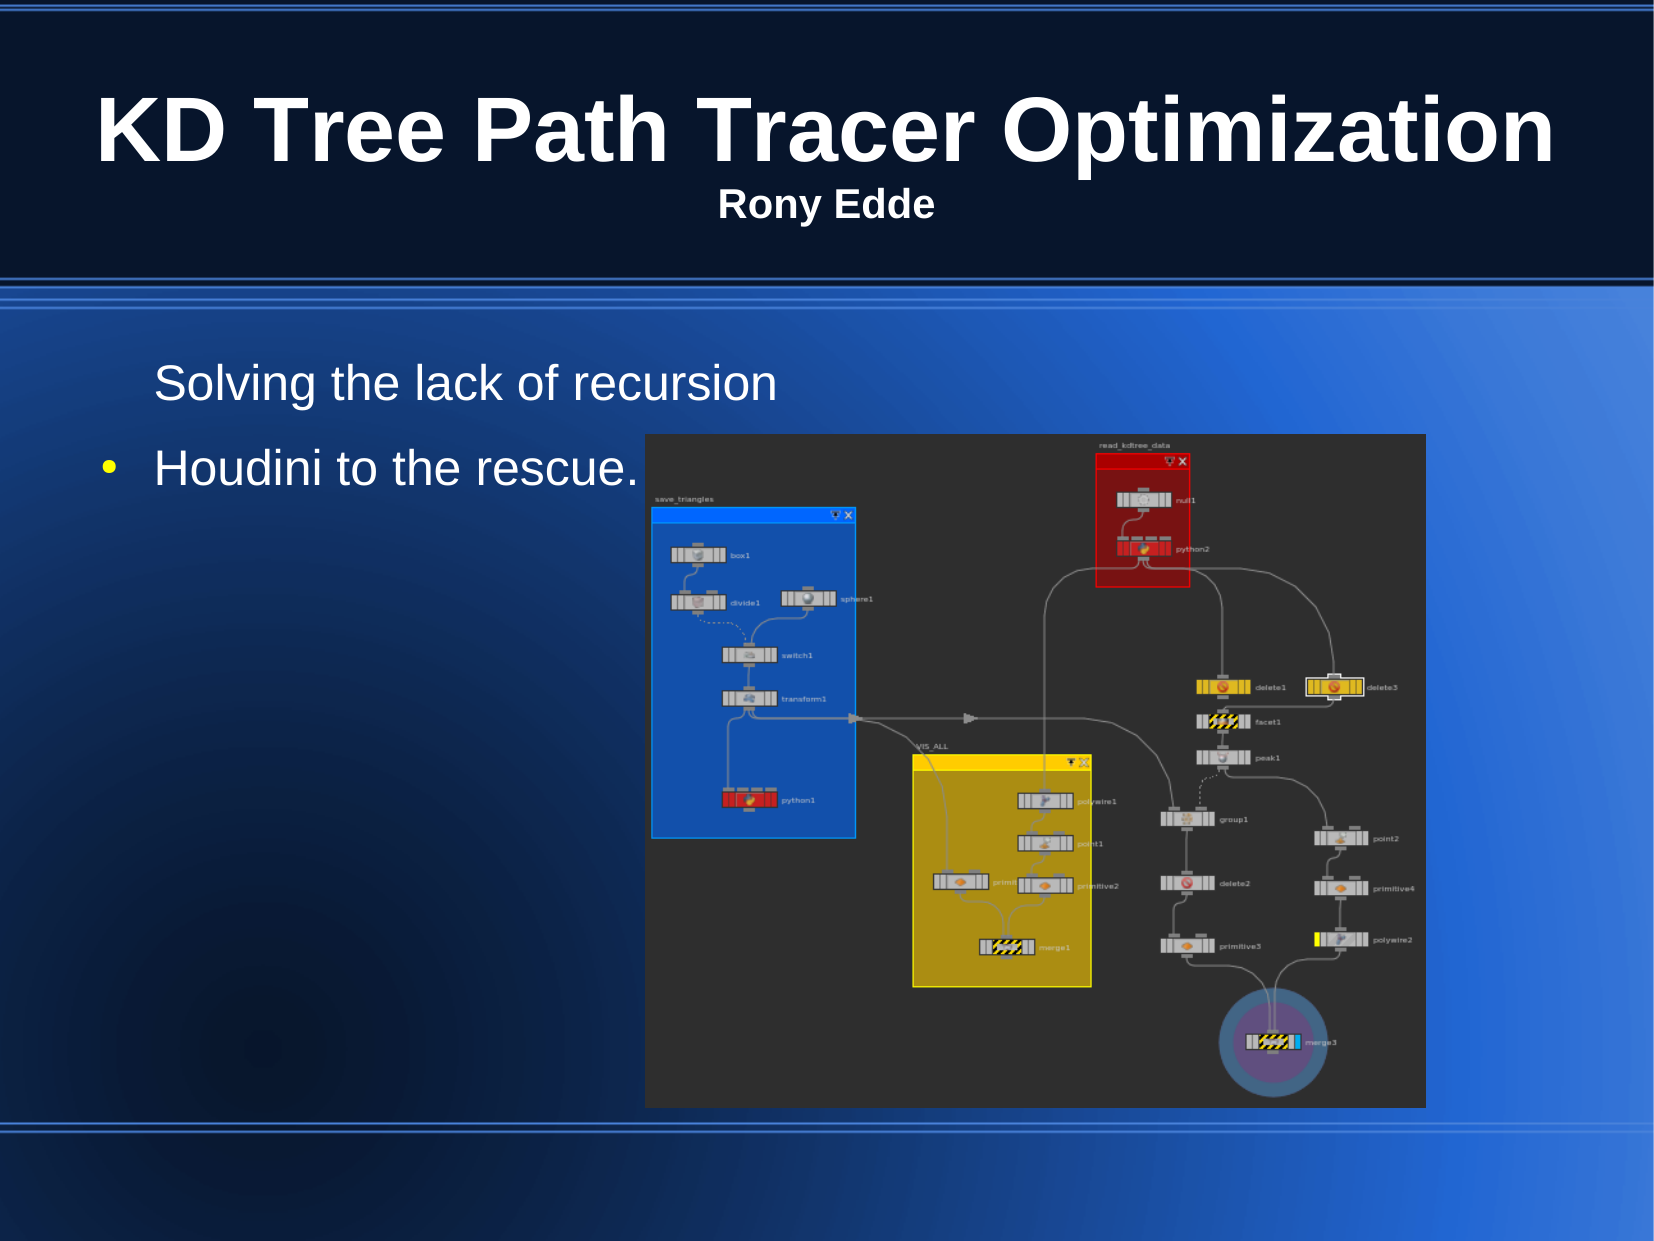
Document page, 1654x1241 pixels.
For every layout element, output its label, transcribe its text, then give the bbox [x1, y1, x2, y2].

title KD Tree Path Tracer Optimization Rony Edde [82, 56, 1571, 250]
picture [0, 0, 1654, 1241]
list Solving the lack of recursion Houdini to the rescue. [82, 355, 1571, 1058]
